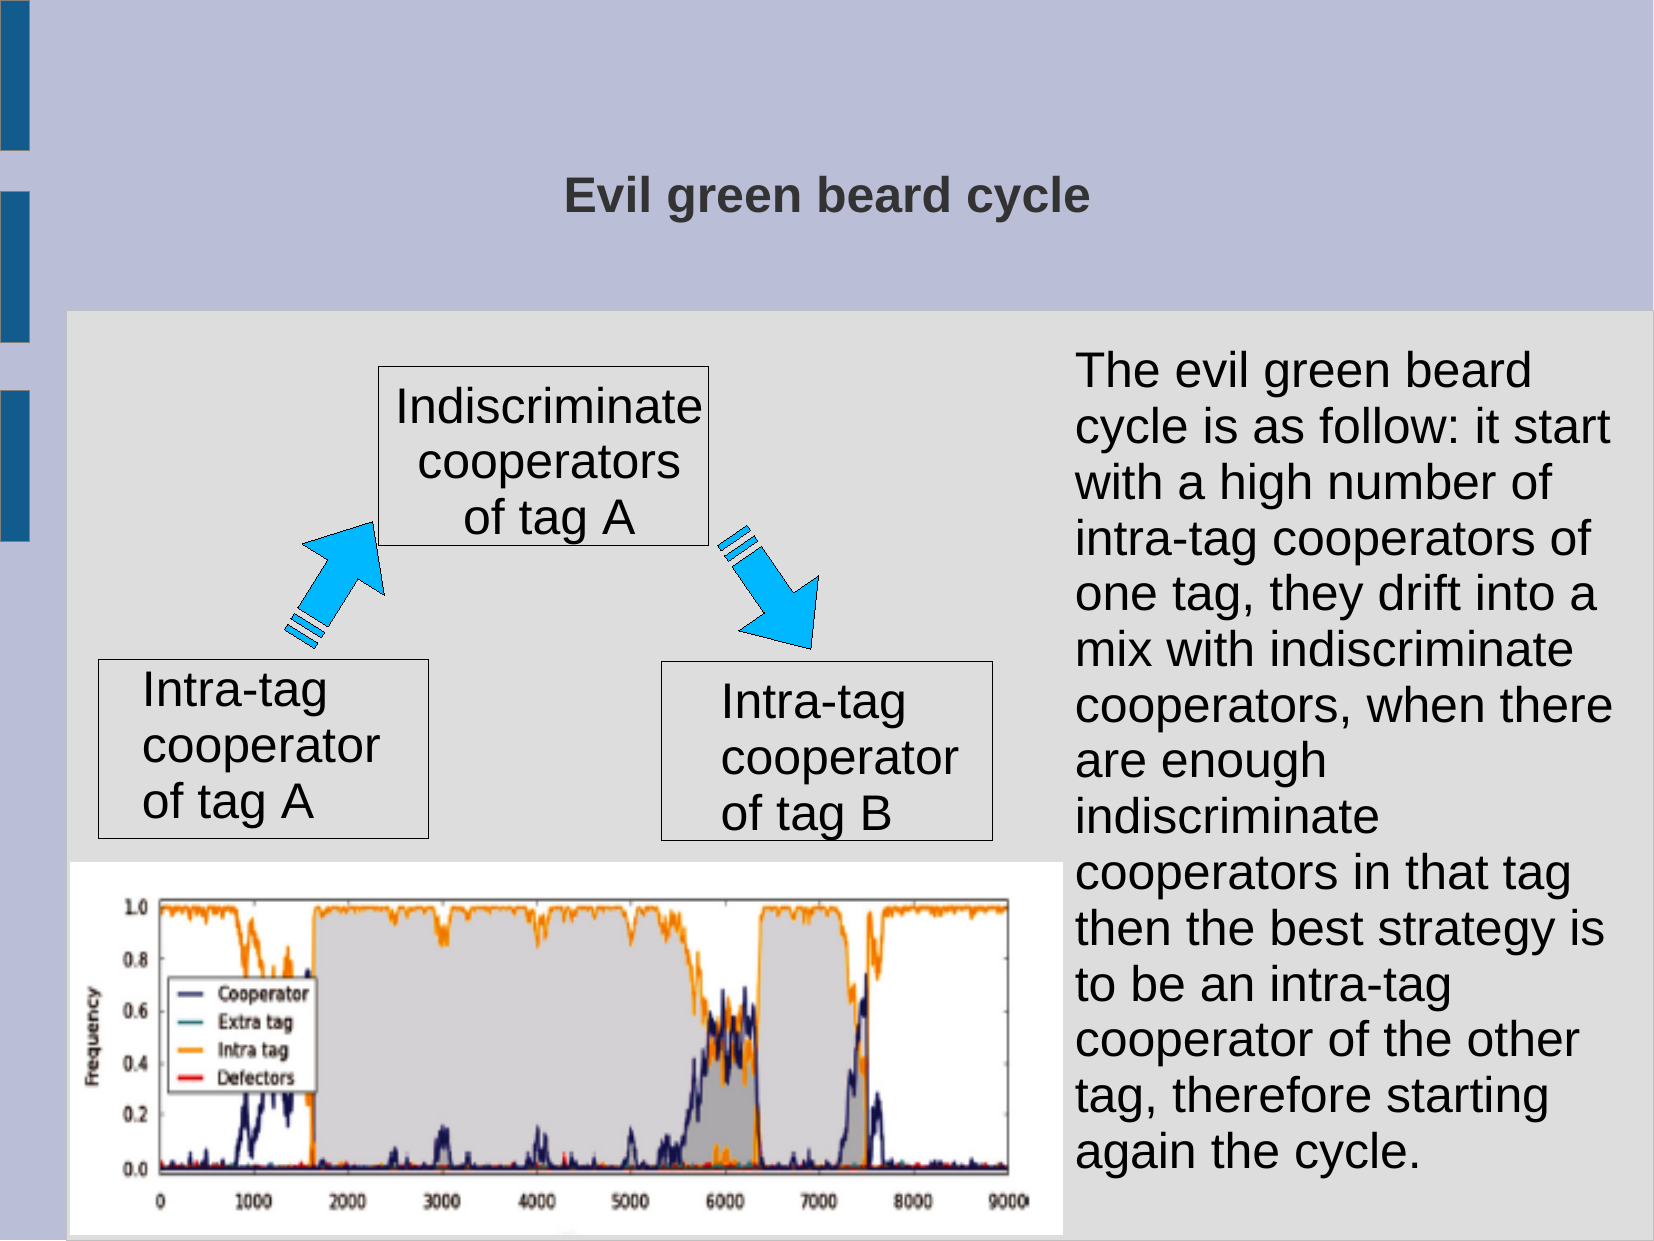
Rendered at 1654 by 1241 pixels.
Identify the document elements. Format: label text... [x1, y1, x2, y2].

picture [70, 862, 1063, 1235]
text_box [290, 613, 325, 638]
text_box [724, 535, 758, 562]
title Evil green beard cycle [121, 91, 1534, 299]
text_box [297, 521, 385, 627]
text_box Indiscriminate cooperators of tag A [389, 378, 708, 545]
text_box [284, 624, 318, 649]
text_box The evil green beard cycle is as follow: it start with a high number of intra-tag cooperators of one tag, they drift into a mix with indiscriminate cooperators, when there are enough indiscriminate cooperators in that tag then the best strategy is to be an intra-tag cooperator of the other tag, therefore starting again the cycle. [1074, 342, 1630, 1179]
text_box [732, 546, 819, 650]
text_box Intra-tag cooperator of tag B [720, 673, 981, 840]
text_box [717, 525, 751, 551]
text_box Intra-tag cooperator of tag A [141, 661, 426, 829]
